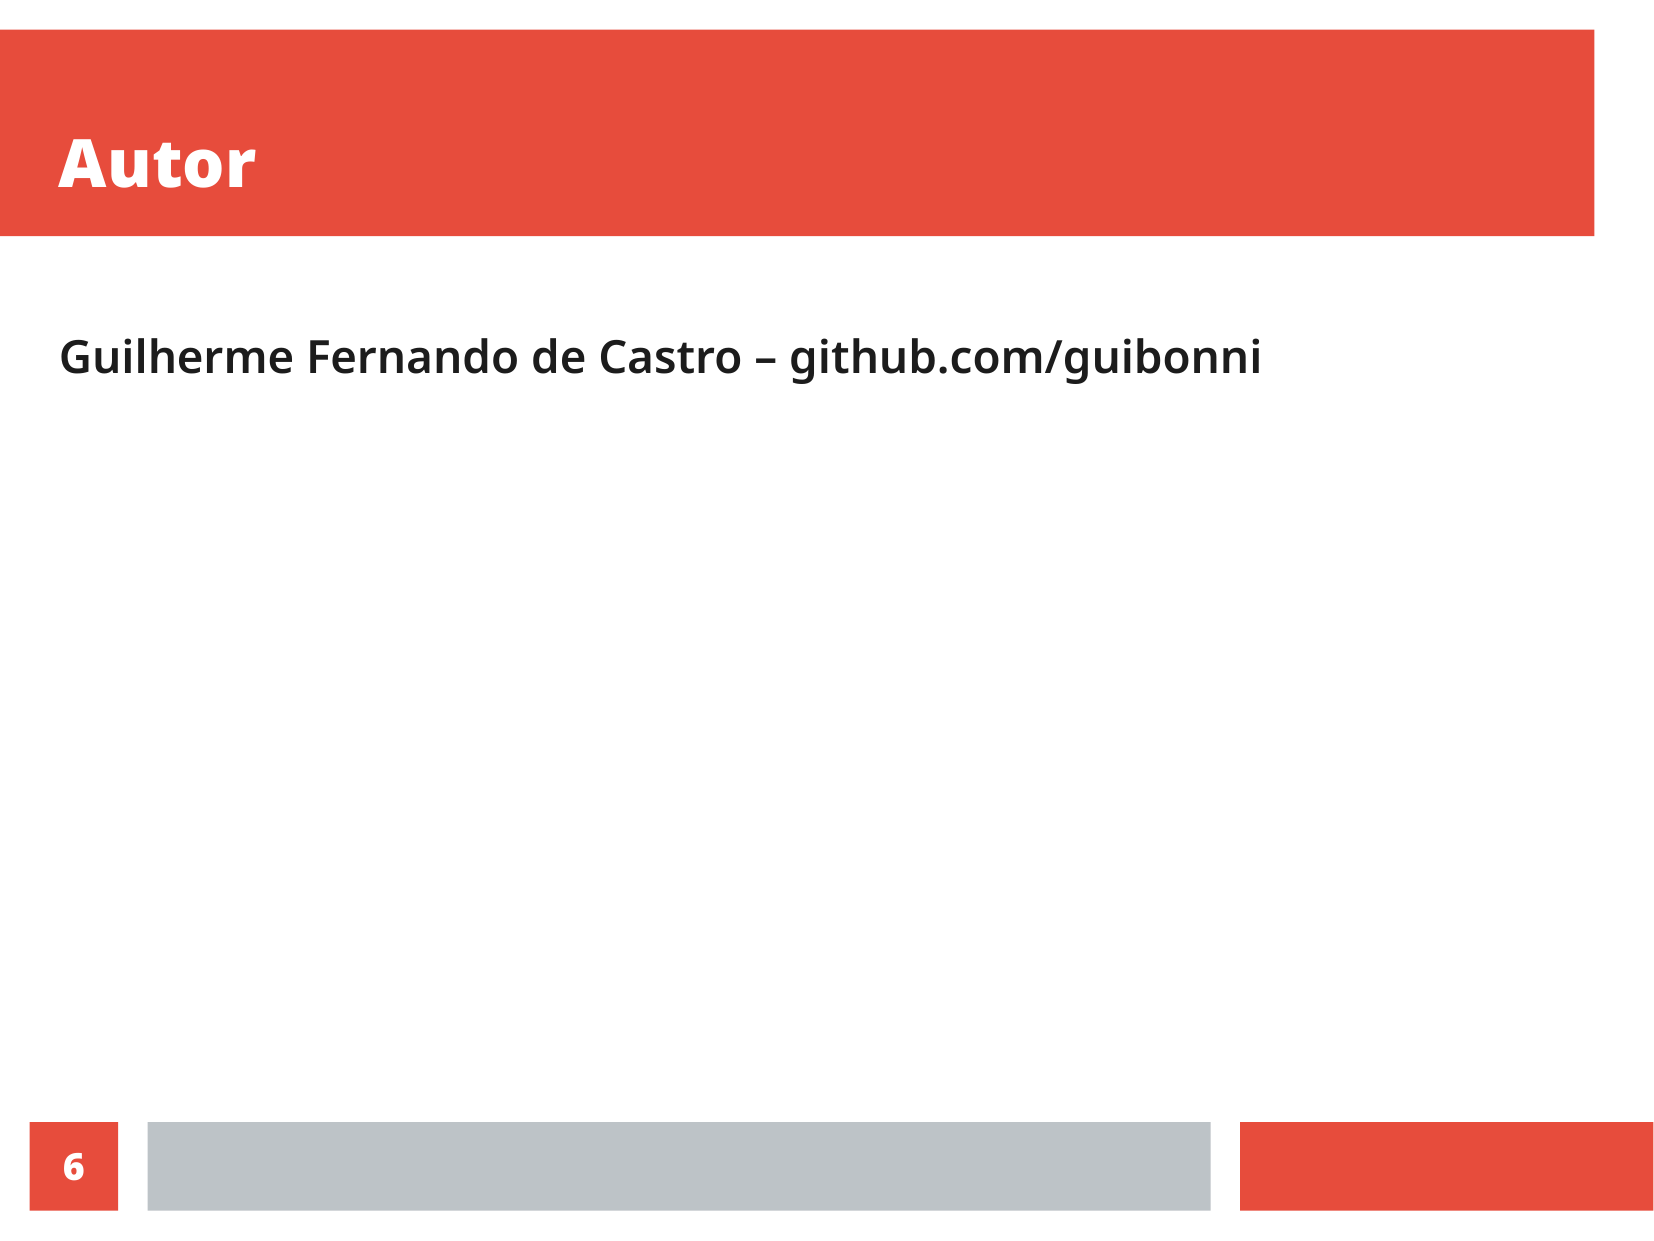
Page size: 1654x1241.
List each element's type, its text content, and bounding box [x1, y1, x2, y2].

title Autor [59, 59, 1595, 207]
list Guilherme Fernando de Castro – github.com/guibonni [59, 324, 1565, 1093]
